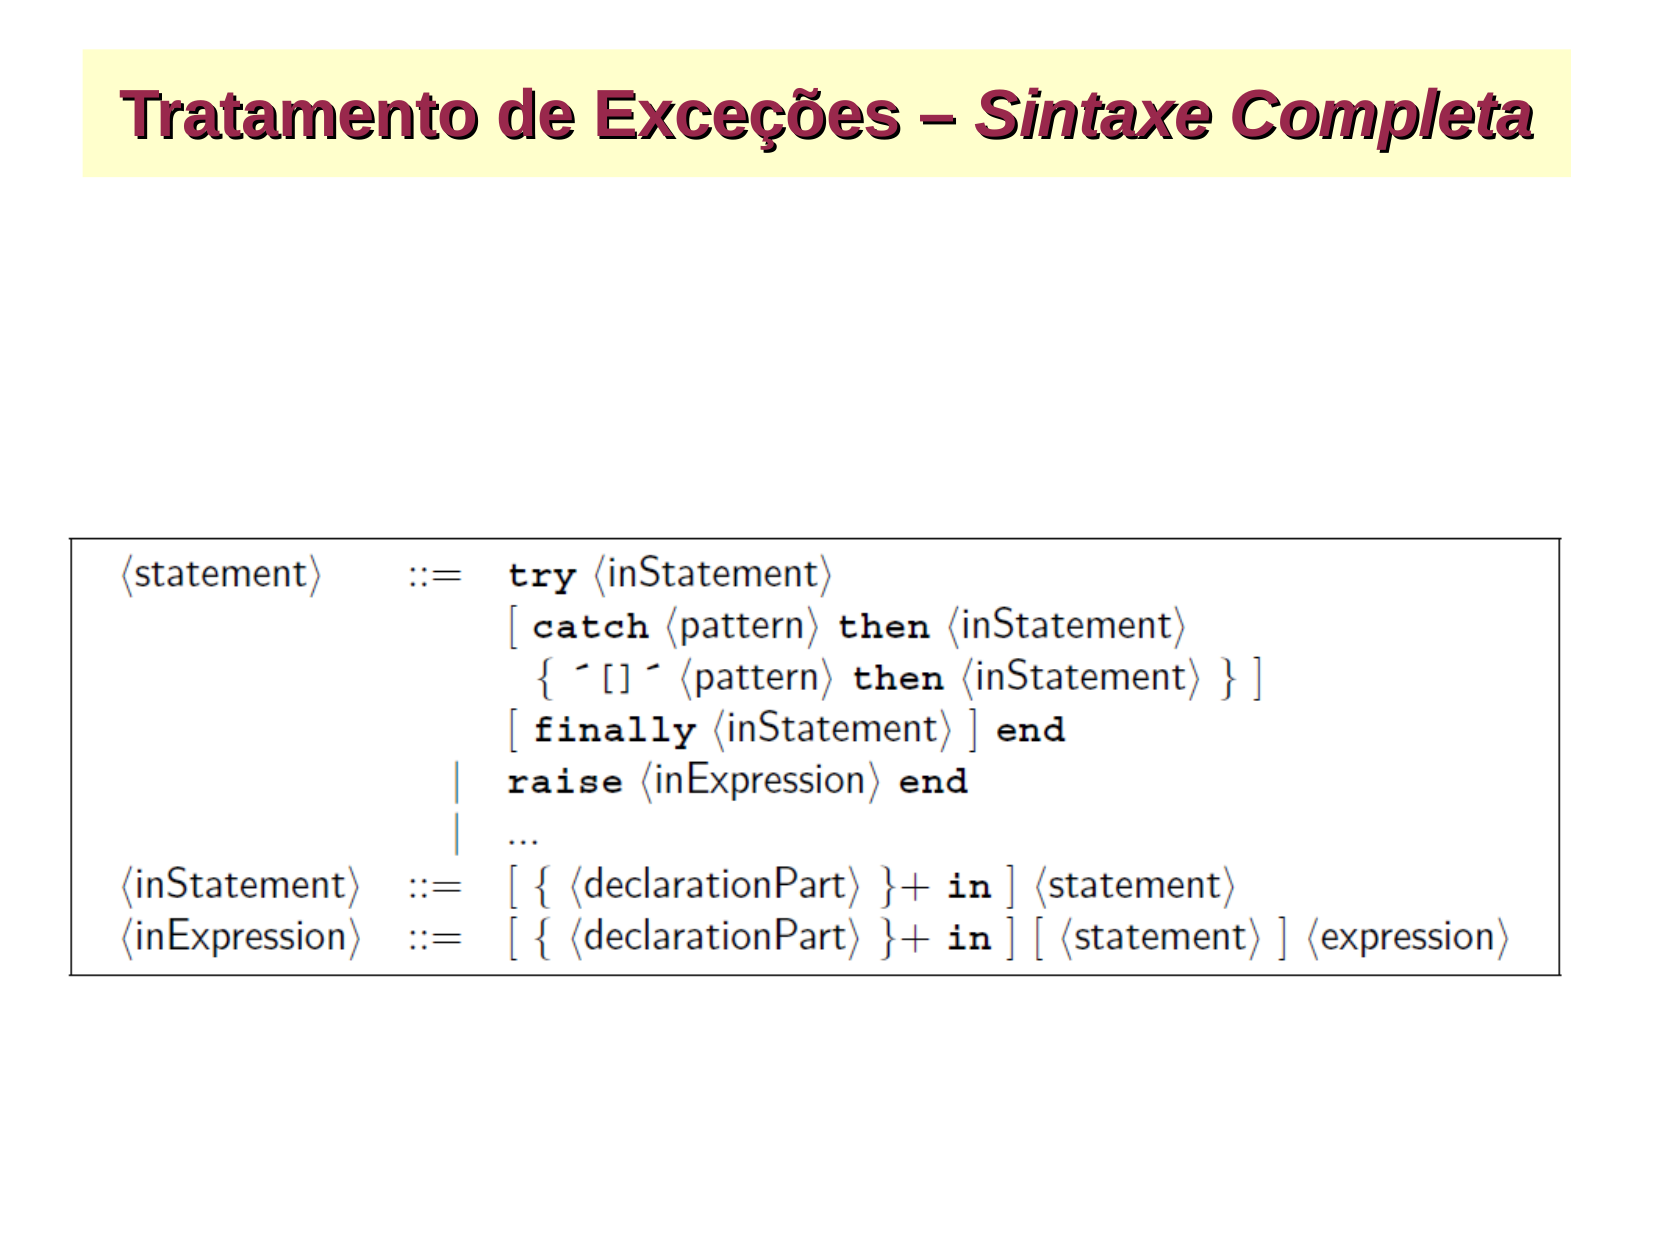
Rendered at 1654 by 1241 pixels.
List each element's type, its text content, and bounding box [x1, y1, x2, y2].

title Tratamento de Exceções – Sintaxe Completa [82, 49, 1571, 178]
picture [66, 535, 1565, 981]
